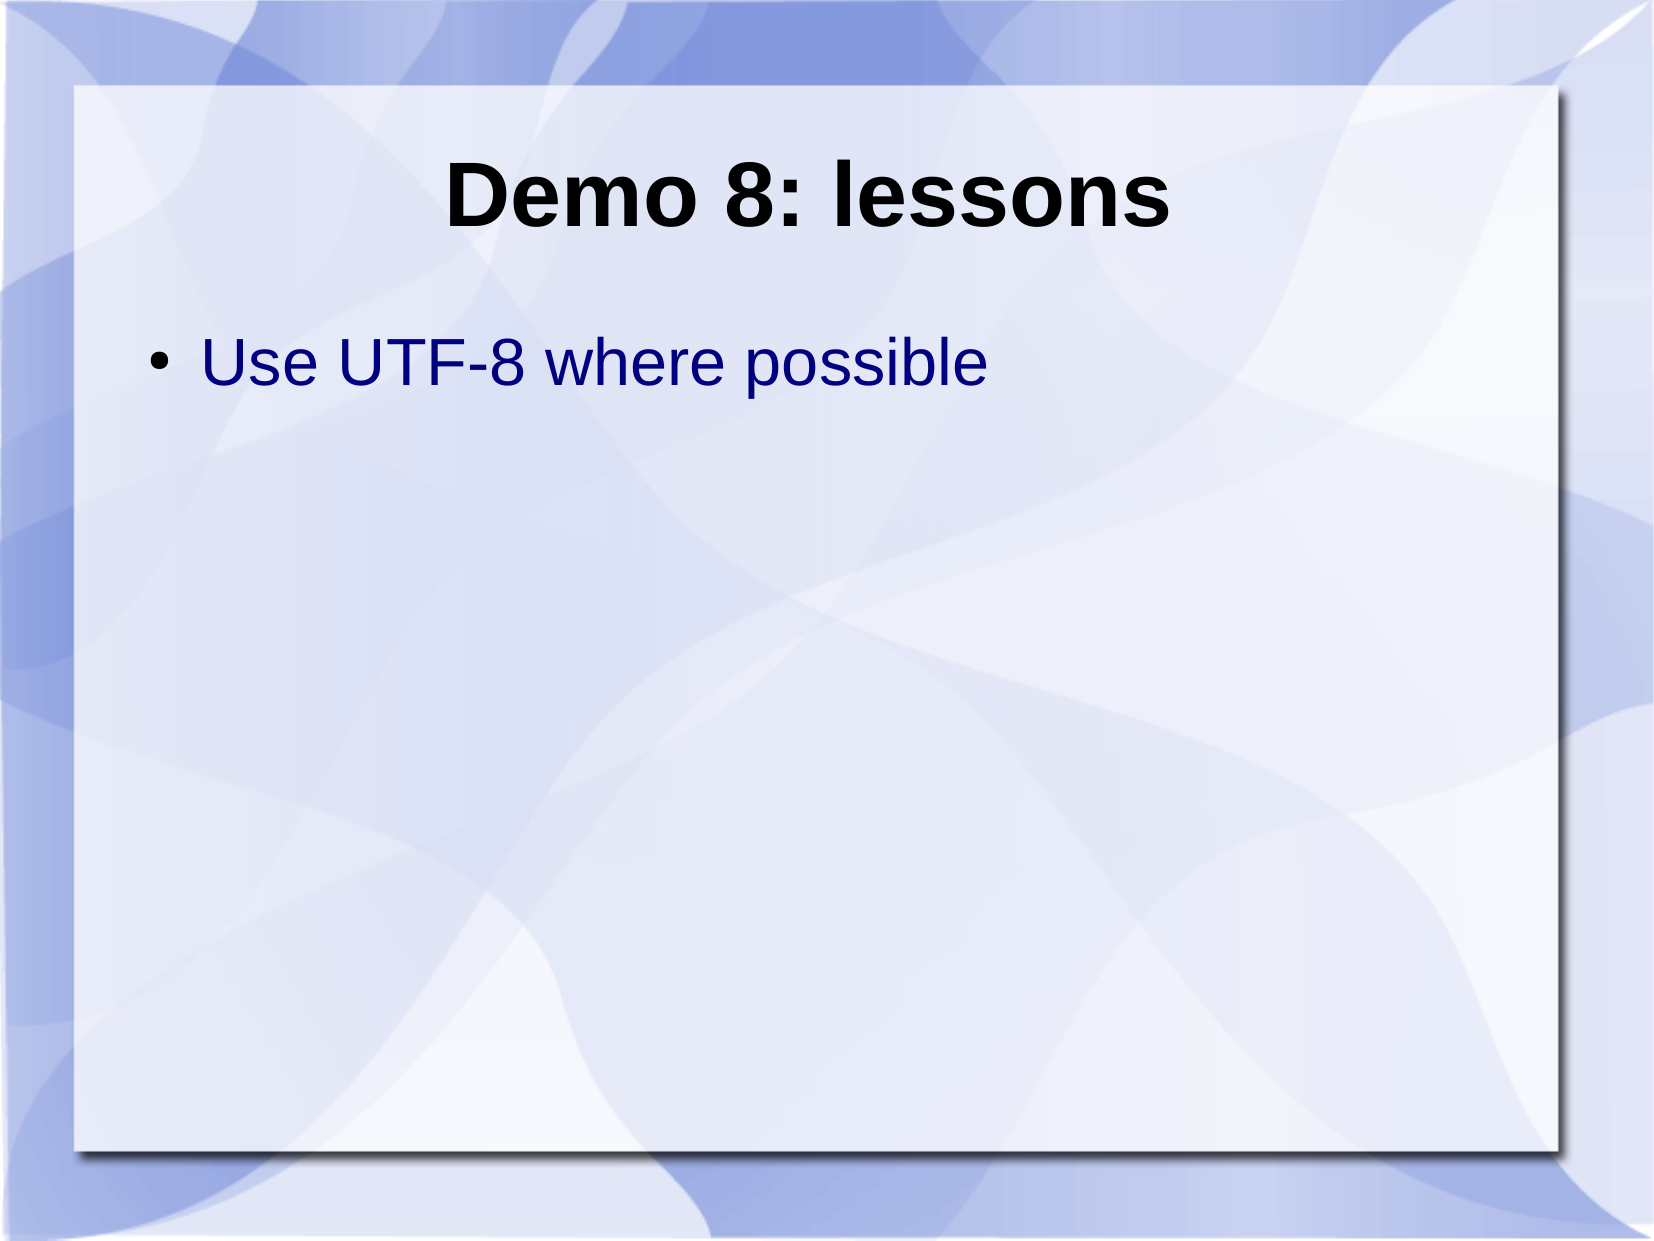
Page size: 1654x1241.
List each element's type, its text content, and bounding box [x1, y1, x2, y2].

picture [0, 0, 1654, 1241]
list Use UTF-8 where possible [129, 324, 1489, 1129]
title Demo 8: lessons [82, 98, 1536, 291]
